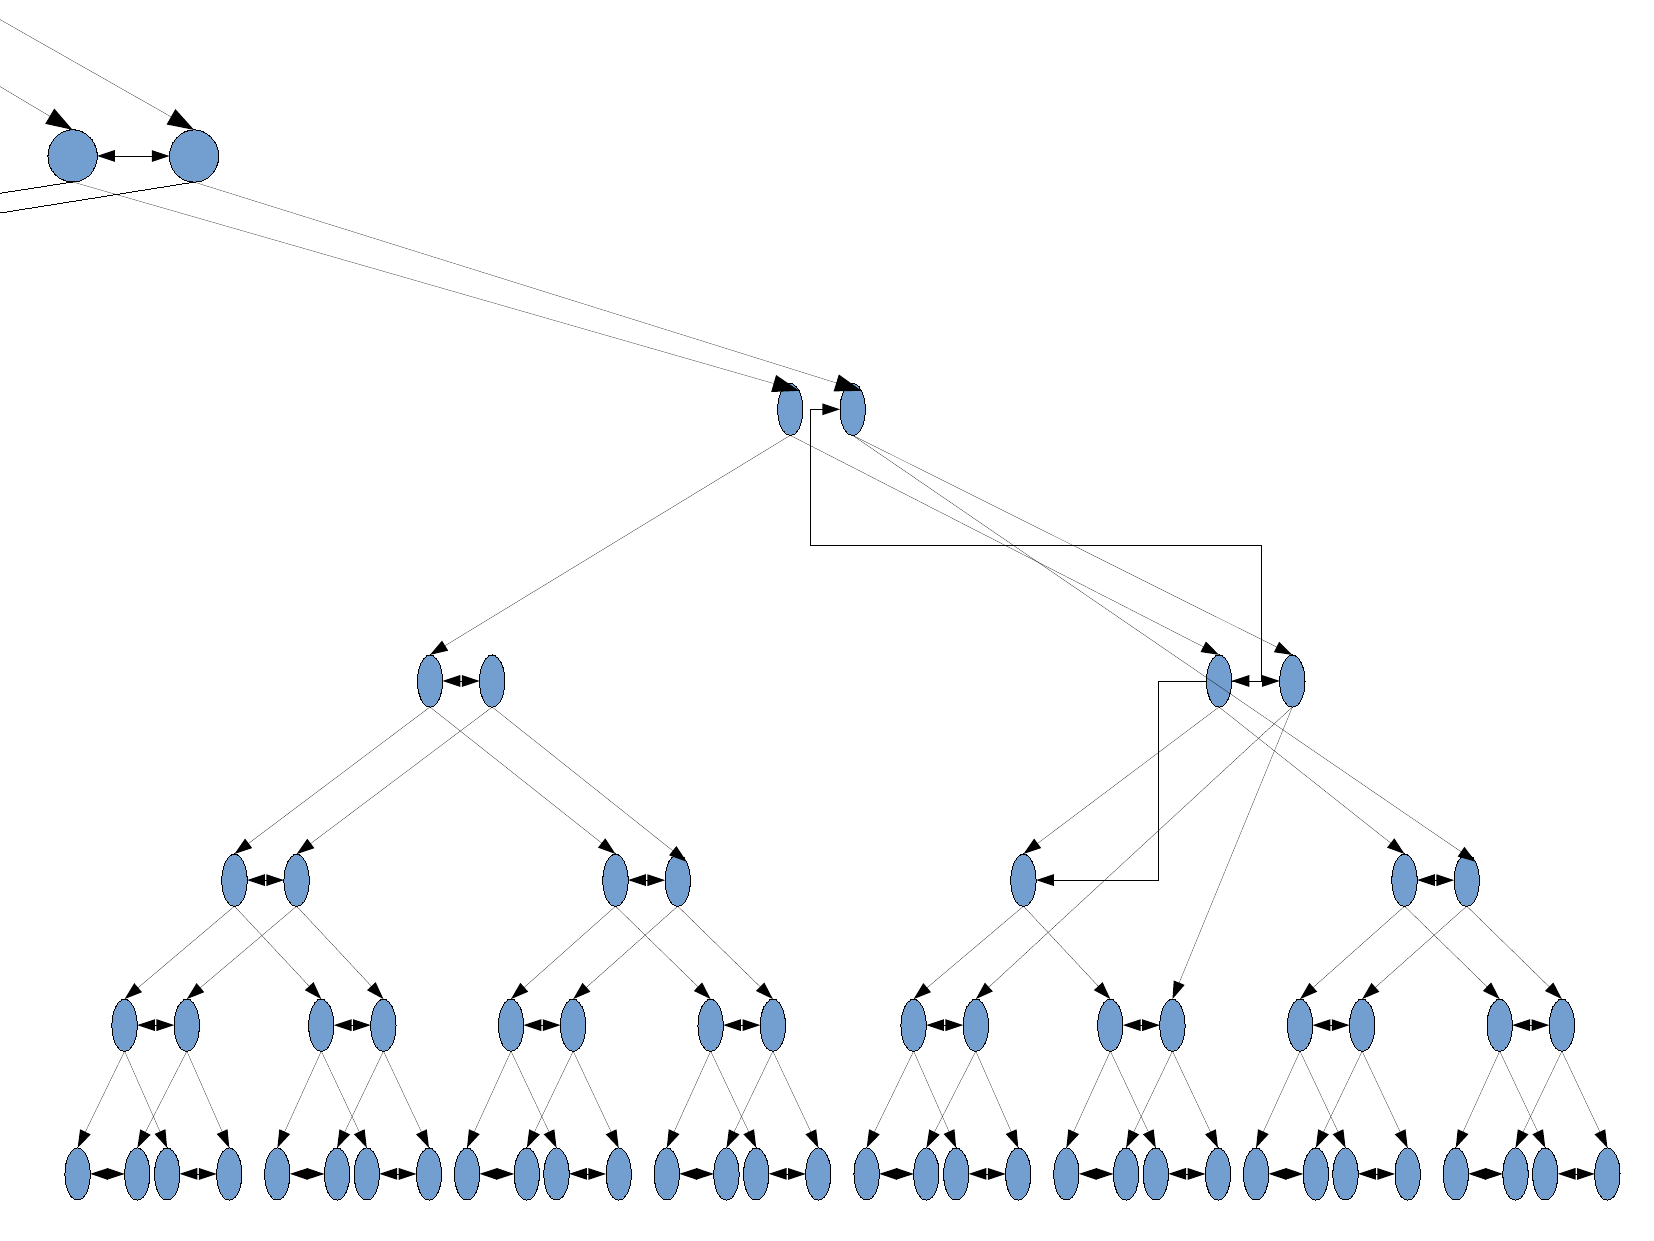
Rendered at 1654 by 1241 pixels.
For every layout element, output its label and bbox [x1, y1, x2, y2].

text_box [963, 999, 989, 1052]
text_box [498, 999, 524, 1051]
text_box [1005, 1148, 1031, 1201]
text_box [1391, 854, 1418, 906]
text_box [174, 999, 200, 1052]
text_box [1097, 999, 1123, 1052]
text_box [853, 383, 862, 390]
text_box [354, 1147, 380, 1200]
text_box [111, 999, 138, 1052]
text_box [1532, 1148, 1558, 1200]
text_box [1206, 678, 1230, 707]
text_box [543, 1147, 570, 1200]
text_box [221, 854, 248, 906]
text_box [1279, 655, 1306, 707]
text_box [1502, 1147, 1529, 1201]
text_box [1332, 1147, 1359, 1200]
text_box [370, 999, 397, 1052]
text_box [216, 1147, 242, 1201]
text_box [264, 1147, 290, 1200]
text_box [1159, 999, 1186, 1052]
text_box [913, 1147, 939, 1201]
text_box [1243, 1147, 1269, 1200]
text_box [560, 999, 586, 1052]
text_box [760, 999, 786, 1051]
text_box [124, 1147, 150, 1201]
text_box [840, 391, 866, 436]
text_box [1053, 1147, 1079, 1200]
text_box [602, 854, 629, 906]
text_box [853, 1147, 880, 1200]
text_box [697, 999, 724, 1052]
text_box [1594, 1147, 1621, 1201]
text_box [479, 654, 505, 707]
text_box [283, 854, 310, 906]
text_box [654, 1147, 680, 1200]
text_box [1395, 1147, 1421, 1201]
text_box [790, 383, 799, 390]
text_box [1443, 1148, 1469, 1200]
text_box [169, 129, 219, 182]
text_box [454, 1147, 480, 1200]
text_box [64, 1147, 91, 1200]
text_box [943, 1148, 969, 1200]
text_box [1113, 1147, 1139, 1201]
text_box [324, 1147, 350, 1201]
text_box [665, 857, 691, 906]
text_box [606, 1147, 632, 1201]
text_box [1287, 999, 1313, 1051]
text_box [1549, 999, 1575, 1051]
text_box [777, 391, 803, 435]
text_box [1205, 1148, 1231, 1201]
text_box [514, 1148, 540, 1201]
text_box [154, 1148, 180, 1200]
text_box [713, 1147, 740, 1201]
text_box [1206, 655, 1232, 693]
text_box [308, 999, 334, 1052]
text_box [900, 999, 927, 1052]
text_box [416, 1147, 442, 1201]
text_box [1349, 999, 1375, 1052]
text_box [1143, 1147, 1169, 1200]
text_box [1010, 854, 1037, 906]
text_box [47, 129, 98, 182]
text_box [743, 1148, 769, 1200]
text_box [417, 655, 443, 707]
text_box [1303, 1148, 1329, 1201]
text_box [805, 1147, 831, 1201]
text_box [1454, 858, 1480, 906]
text_box [1487, 999, 1513, 1052]
